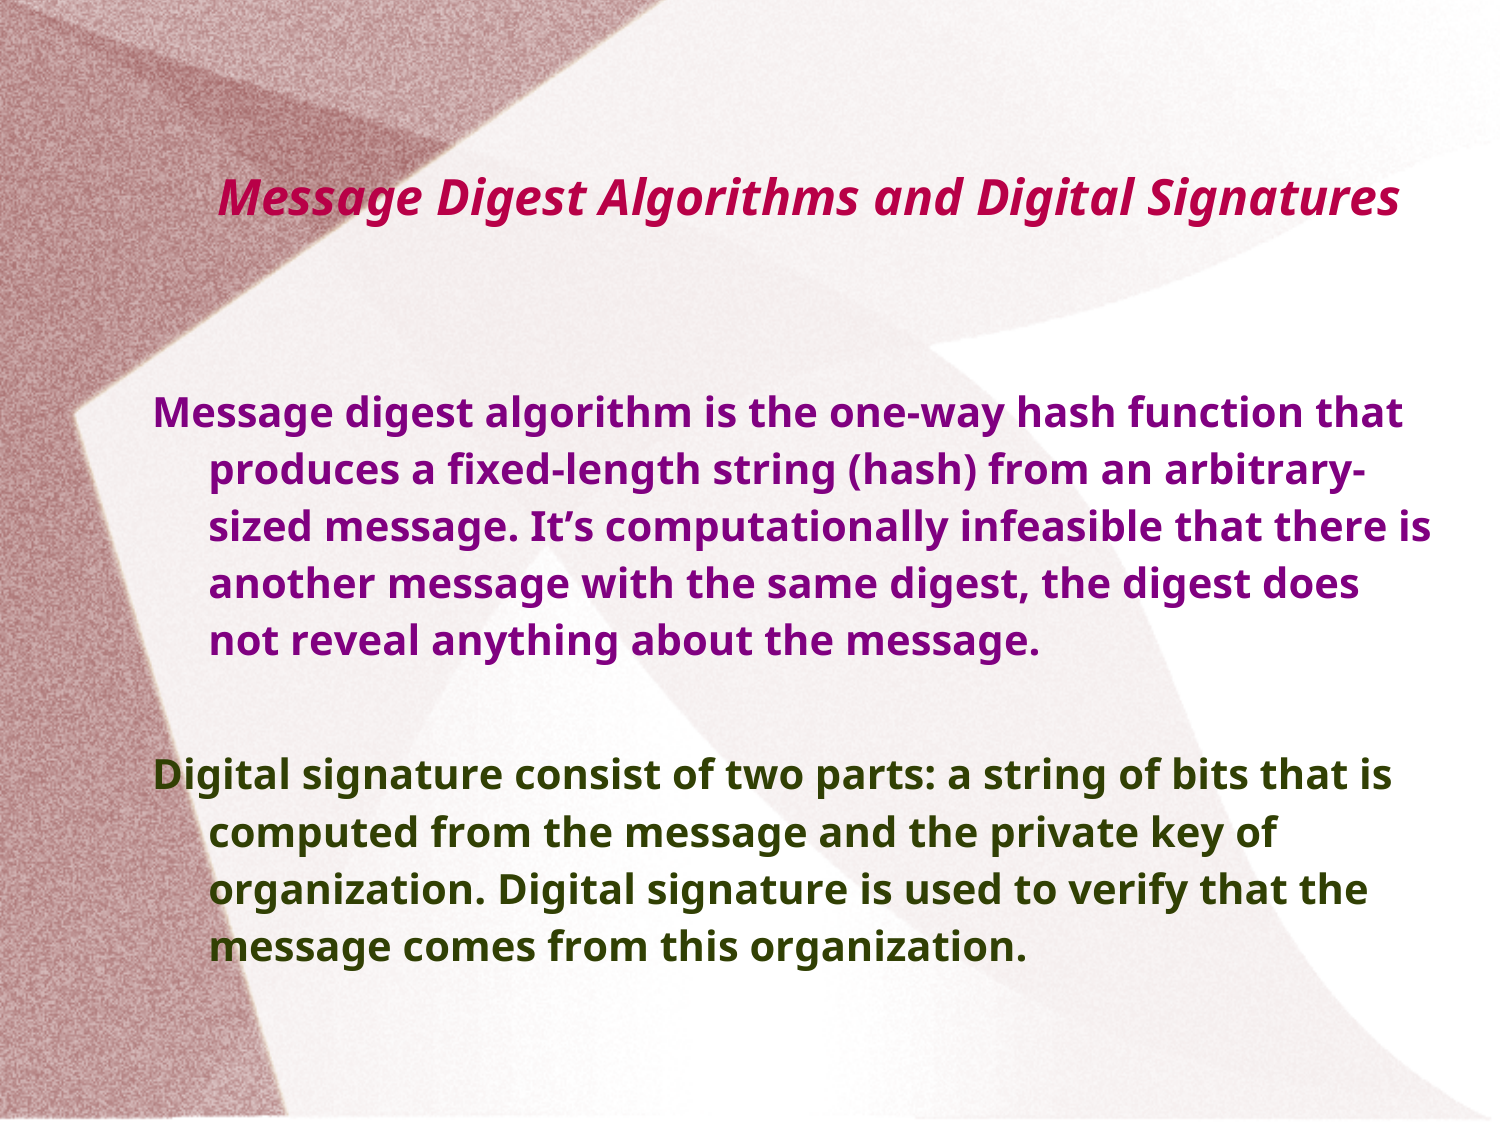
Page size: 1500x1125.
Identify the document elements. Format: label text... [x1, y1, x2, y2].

title Message Digest Algorithms and Digital Signatures [149, 102, 1417, 238]
picture [0, 0, 1500, 1125]
subtitle Message digest algorithm is the one-way hash function that produces a fixed-length string (hash) from an arbitrary-sized message. It’s computationally infeasible that there is another message with the same digest, the digest does not reveal anything about the message. Digital signature consist of two parts: a string of bits that is computed from the message and the private key of organization. Digital signature is used to verify that the message comes from this organization. [137, 374, 1450, 1088]
